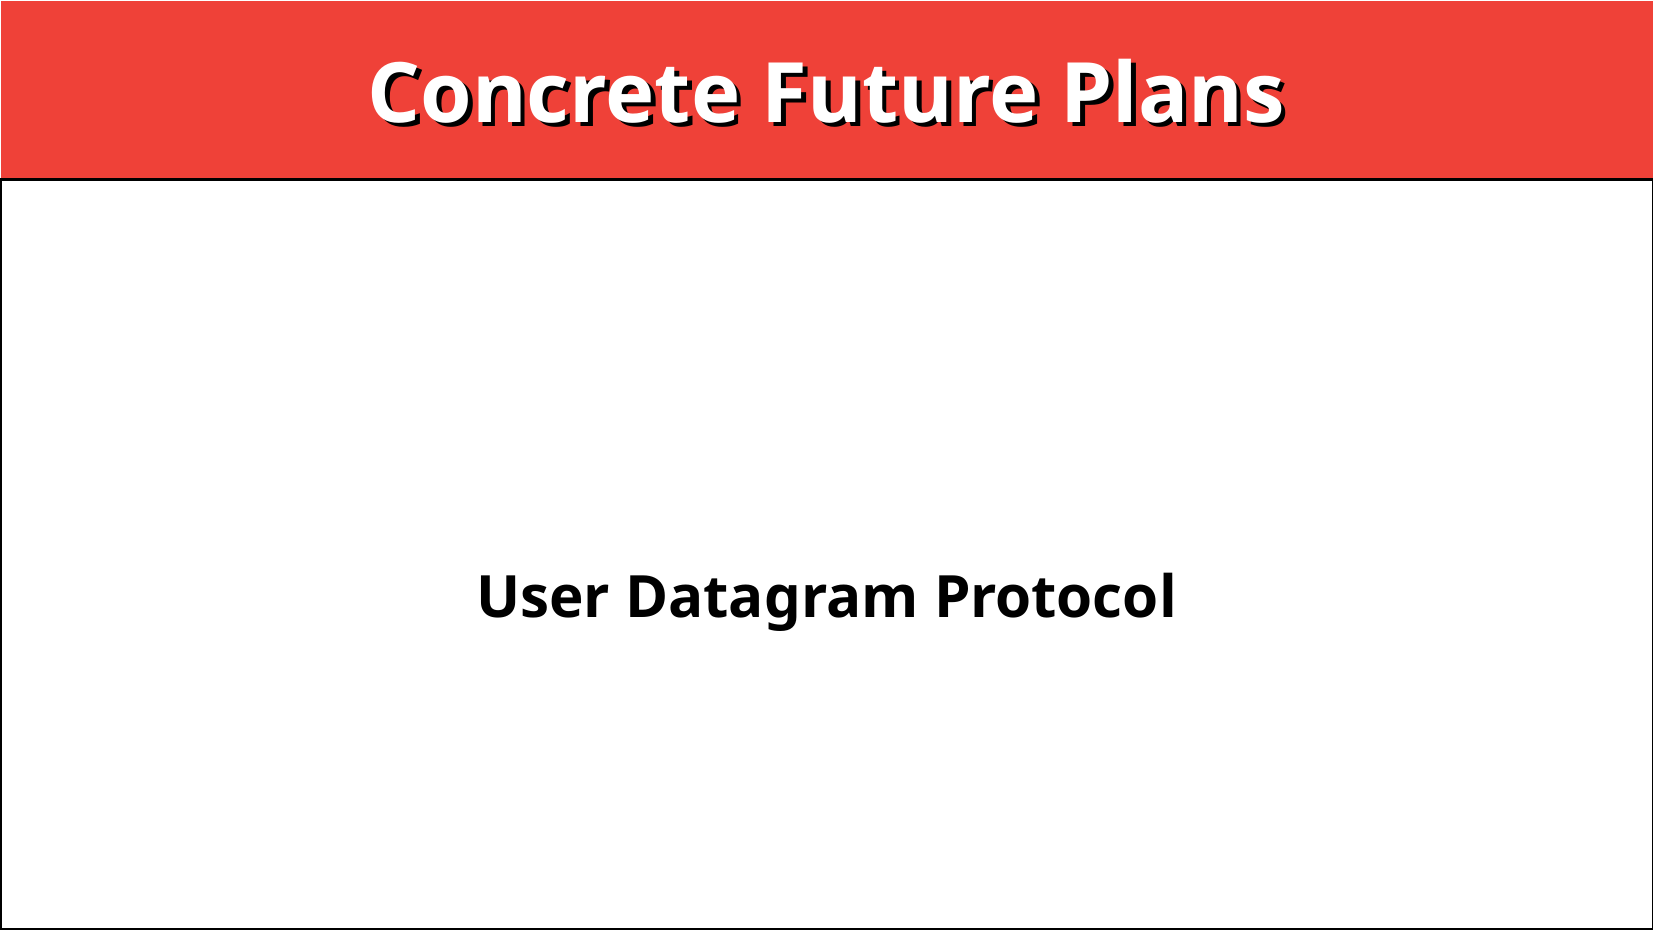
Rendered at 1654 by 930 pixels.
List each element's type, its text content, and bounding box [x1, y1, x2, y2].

text_box User Datagram Protocol [0, 179, 1653, 930]
text_box Concrete Future Plans [0, 0, 1653, 179]
